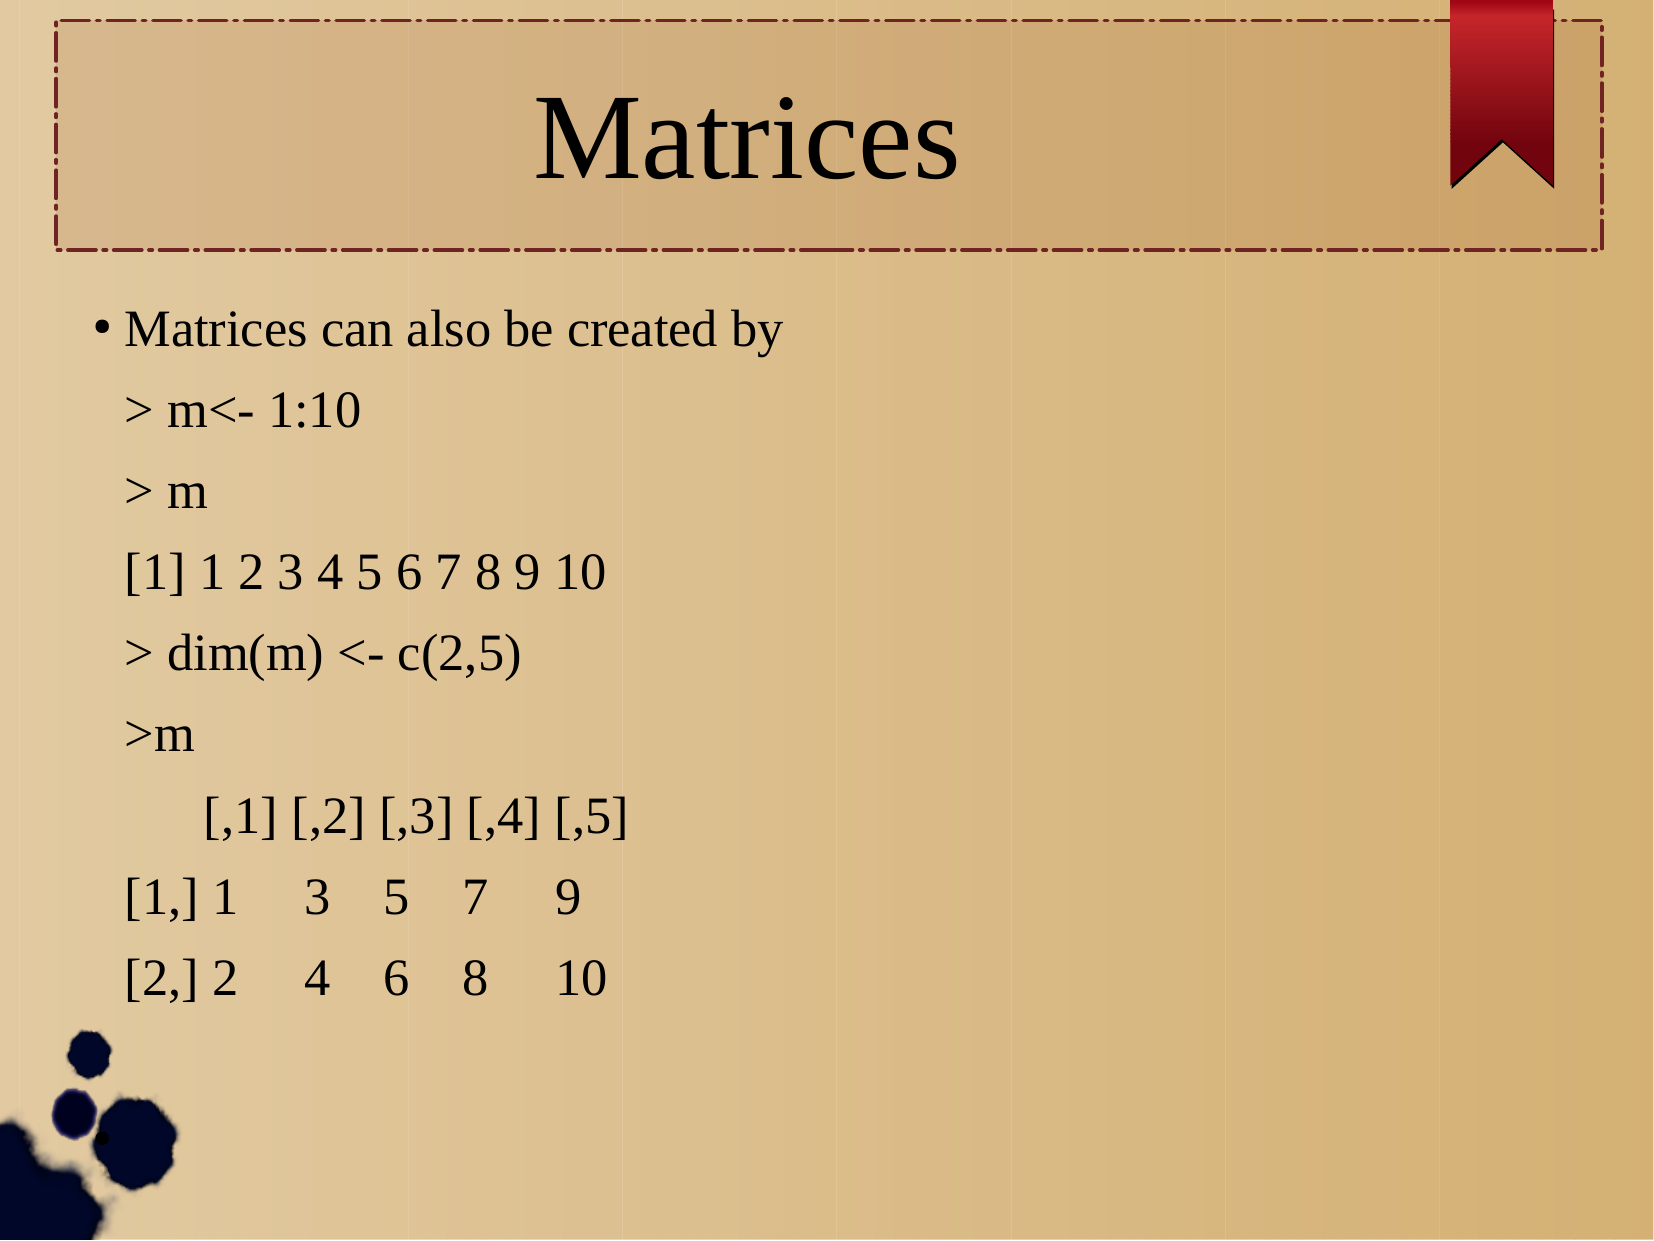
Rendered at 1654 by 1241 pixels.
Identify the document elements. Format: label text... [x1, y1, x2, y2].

list Matrices can also be created by > m<- 1:10 > m [1] 1 2 3 4 5 6 7 8 9 10 > dim(m) <- c(2,5) >m [,1] [,2] [,3] [,4] [,5] [1,] 1 3 5 7 9 [2,] 2 4 6 8 10 [82, 299, 1571, 1019]
title Matrices [82, 47, 1412, 229]
